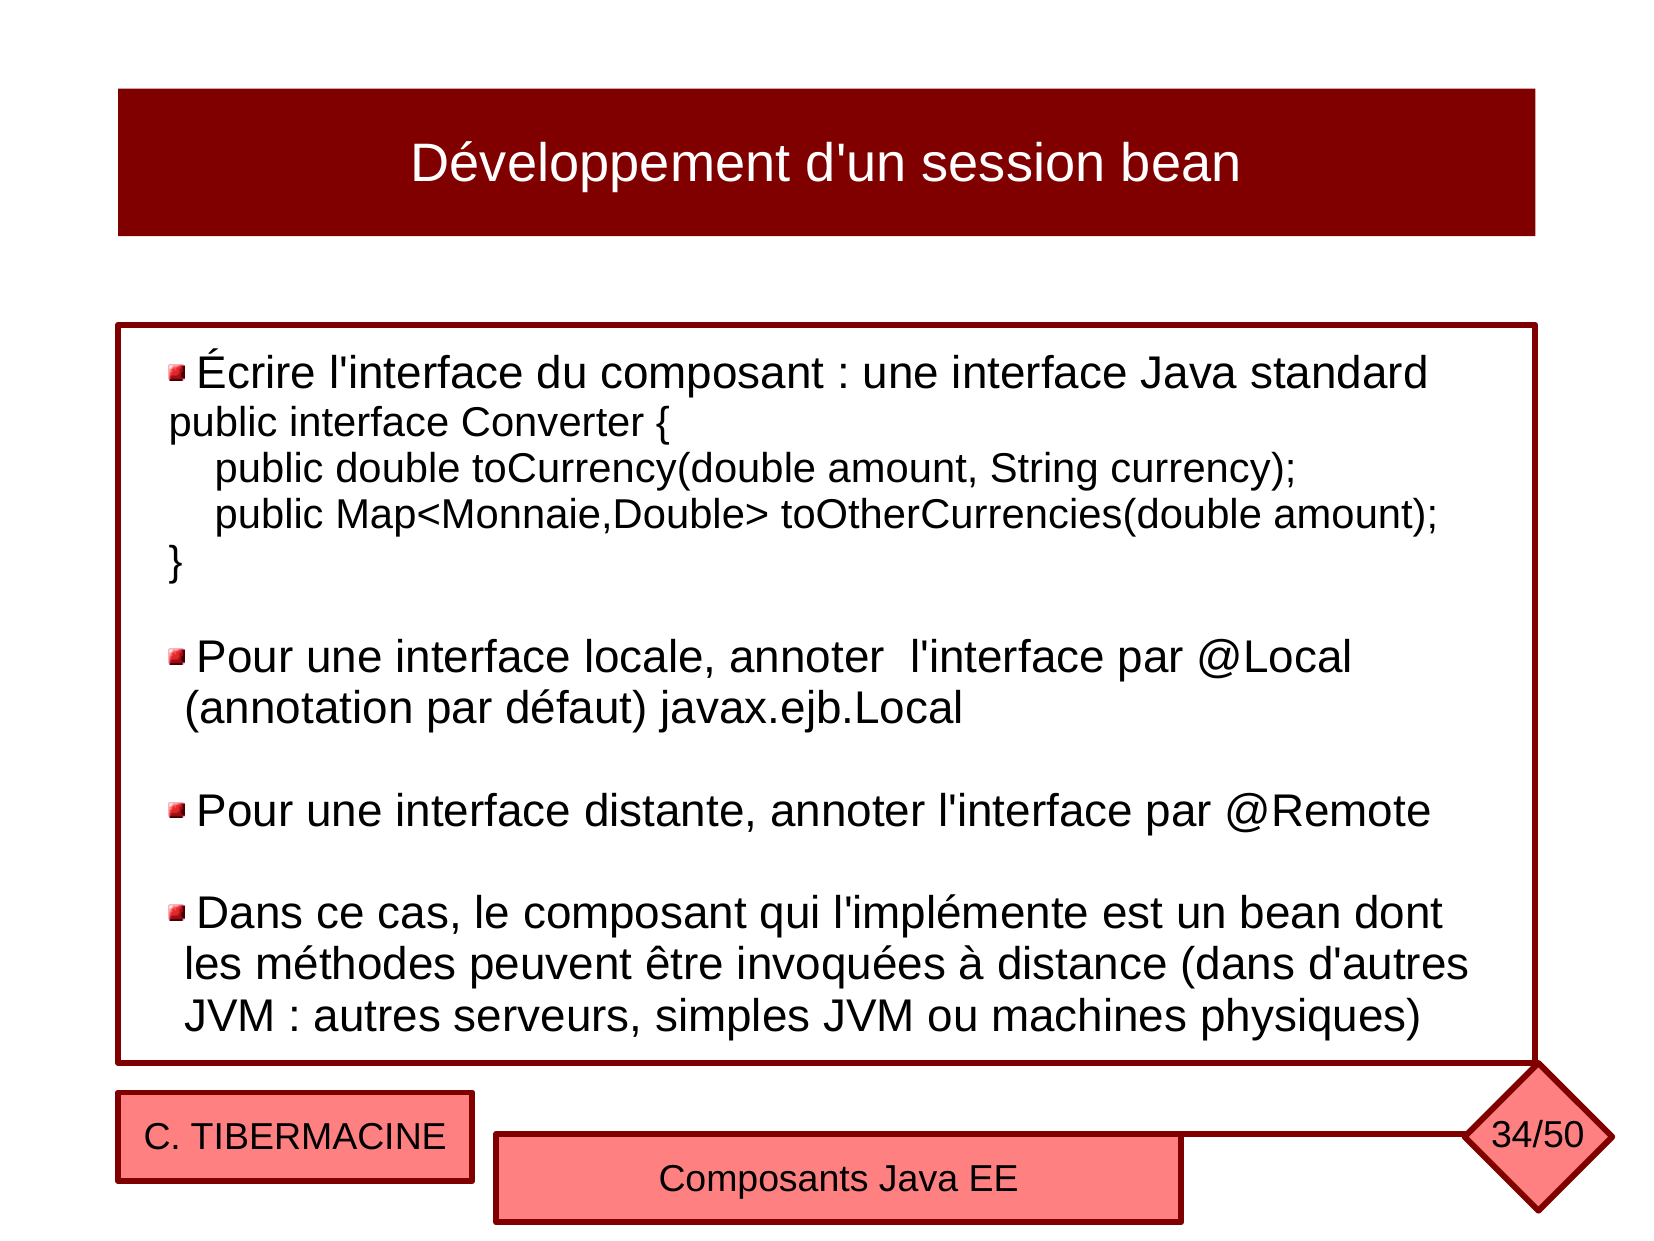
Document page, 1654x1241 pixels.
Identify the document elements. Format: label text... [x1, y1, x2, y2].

picture [168, 648, 185, 665]
text_box [1464, 1125, 1476, 1149]
text_box <numéro>/50 [1476, 1106, 1607, 1206]
text_box Développement d'un session bean [118, 88, 1536, 237]
picture [168, 364, 185, 381]
picture [168, 904, 185, 921]
text_box Écrire l'interface du composant : une interface Java standard public interface Converter { public double toCurrency(double amount, String currency); public Map<Monnaie,Double> toOtherCurrencies(double amount); } Pour une interface locale, annoter l'interface par @Local (annotation par défaut) javax.ejb.Local Pour une interface distante, annoter l'interface par @Remote Dans ce cas, le composant qui l'implémente est un bean dont les méthodes peuvent être invoquées à distance (dans d'autres JVM : autres serveurs, simples JVM ou machines physiques) [118, 324, 1536, 1063]
text_box [1607, 1131, 1613, 1143]
picture [168, 802, 185, 818]
text_box [1495, 1062, 1582, 1106]
text_box Composants Java EE [496, 1133, 1182, 1223]
text_box C. TIBERMACINE [118, 1092, 473, 1182]
text_box [1533, 1206, 1544, 1211]
